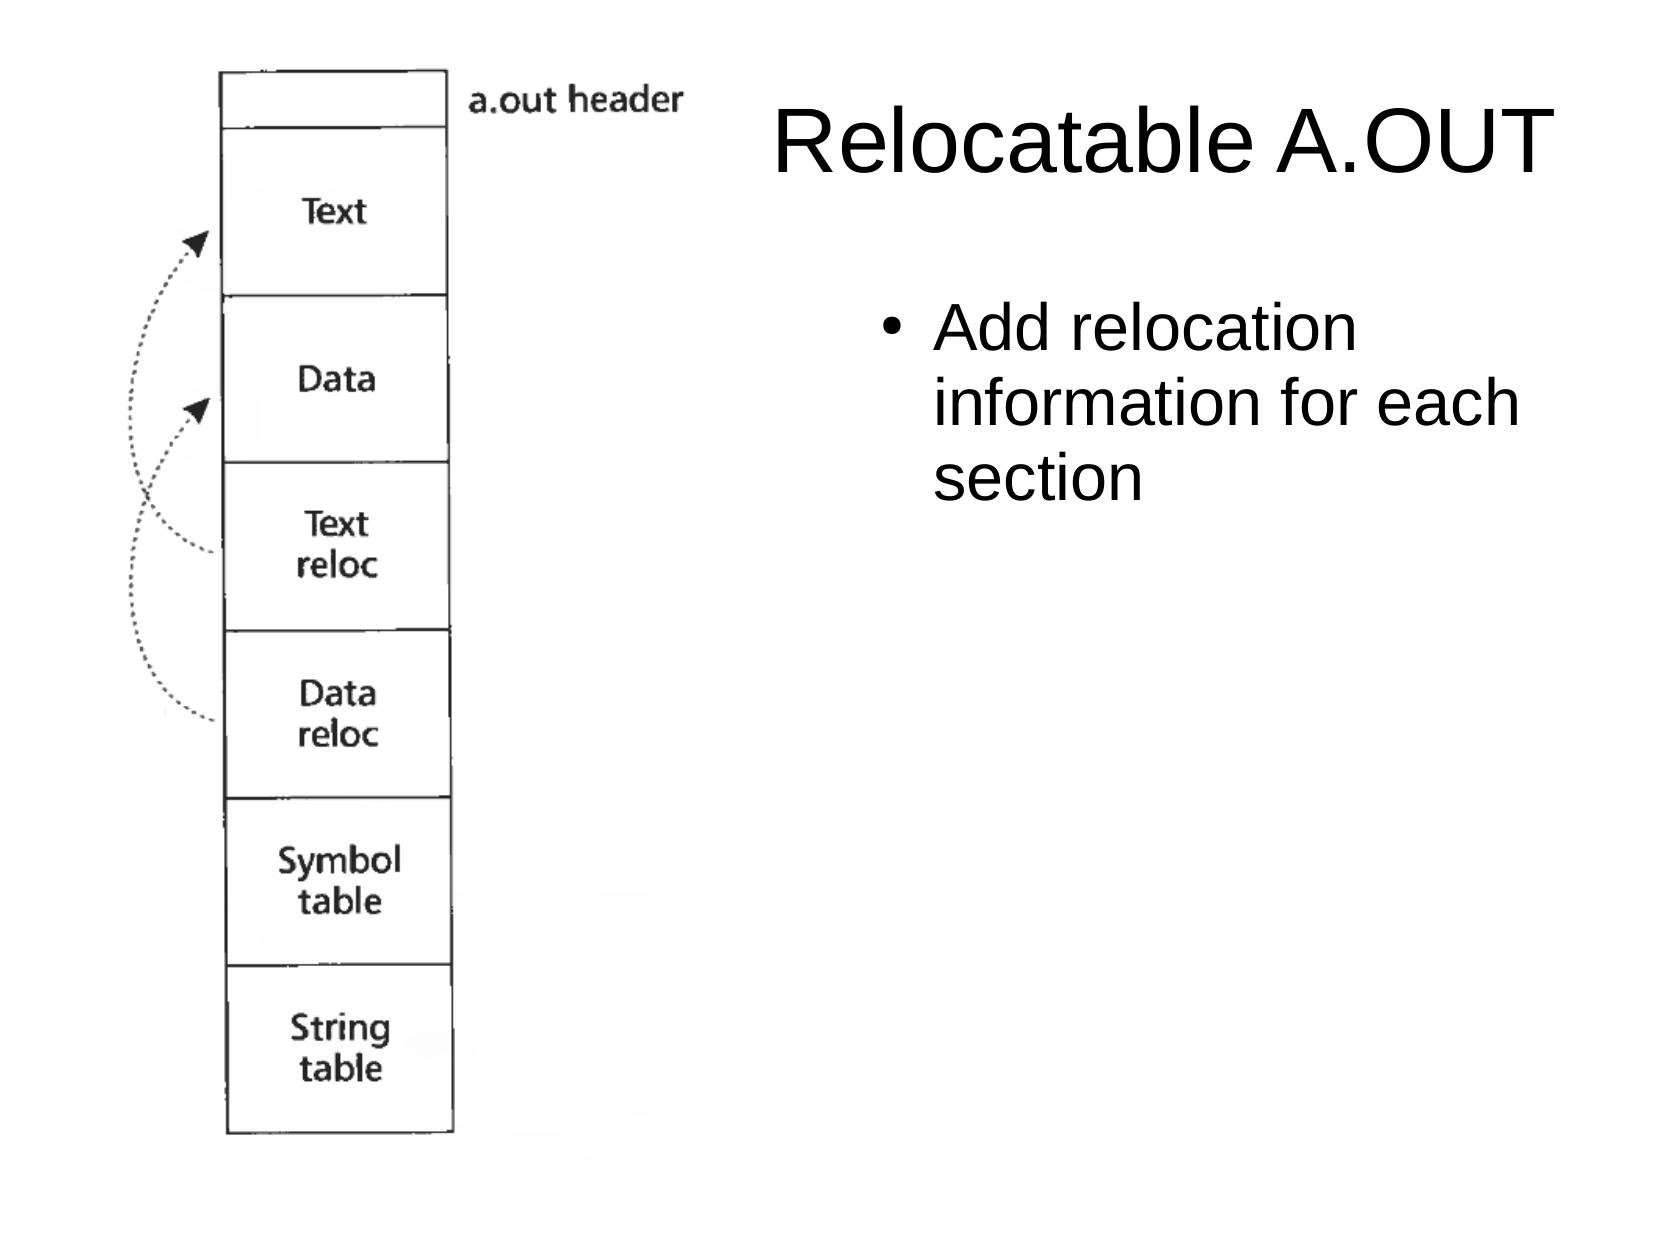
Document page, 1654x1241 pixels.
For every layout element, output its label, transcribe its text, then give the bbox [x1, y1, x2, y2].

list Add relocation information for each section [862, 290, 1571, 1010]
picture [112, 20, 718, 1163]
title Relocatable A.OUT [718, 37, 1613, 245]
